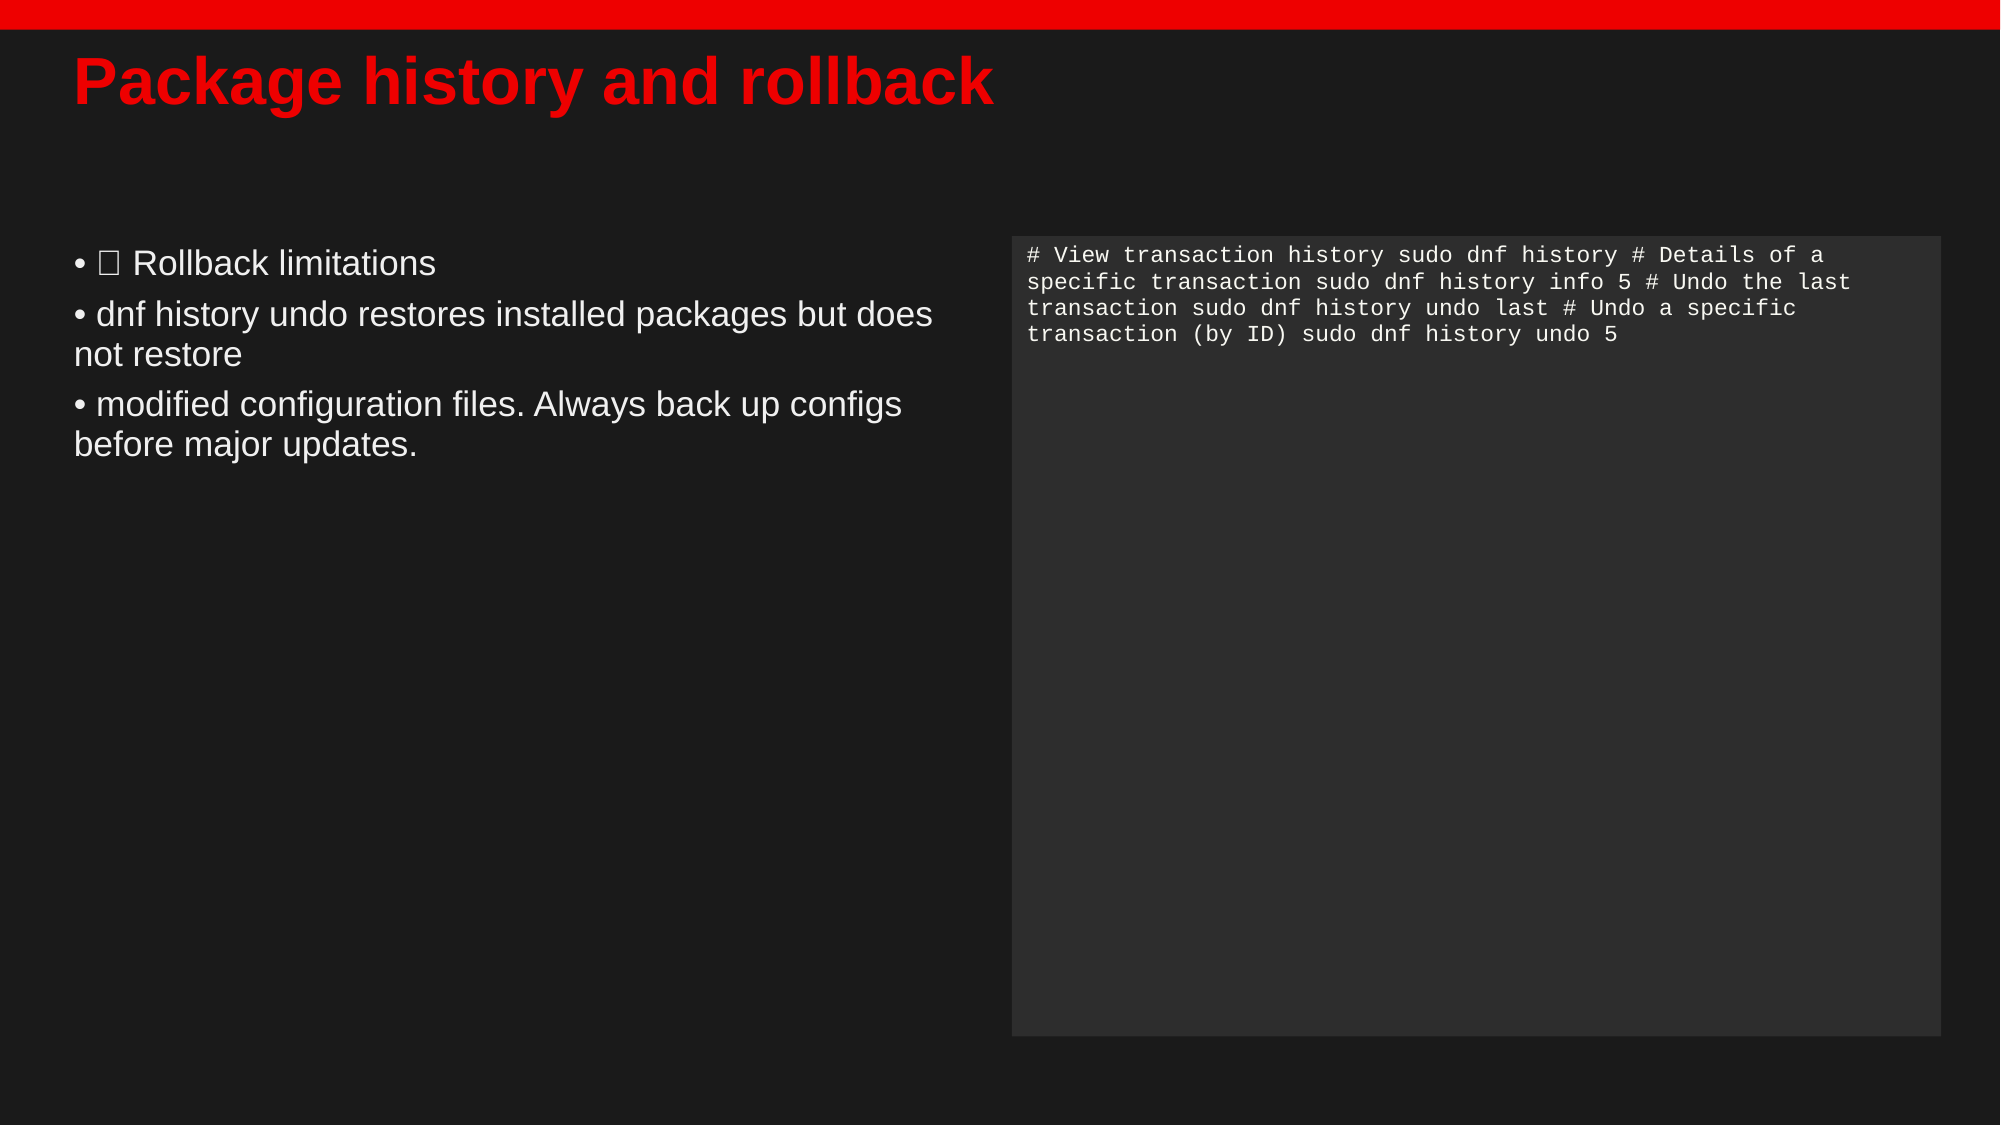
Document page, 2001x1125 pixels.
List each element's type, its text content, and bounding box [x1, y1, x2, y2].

text_box Package history and rollback [59, 36, 1942, 208]
text_box # View transaction history sudo dnf history # Details of a specific transaction sudo dnf history info 5 # Undo the last transaction sudo dnf history undo last # Undo a specific transaction (by ID) sudo dnf history undo 5 [1011, 236, 1942, 1037]
text_box [0, 0, 2001, 30]
text_box • 💡 Rollback limitations • dnf history undo restores installed packages but does not restore • modified configuration files. Always back up configs before major updates. [59, 236, 989, 1037]
